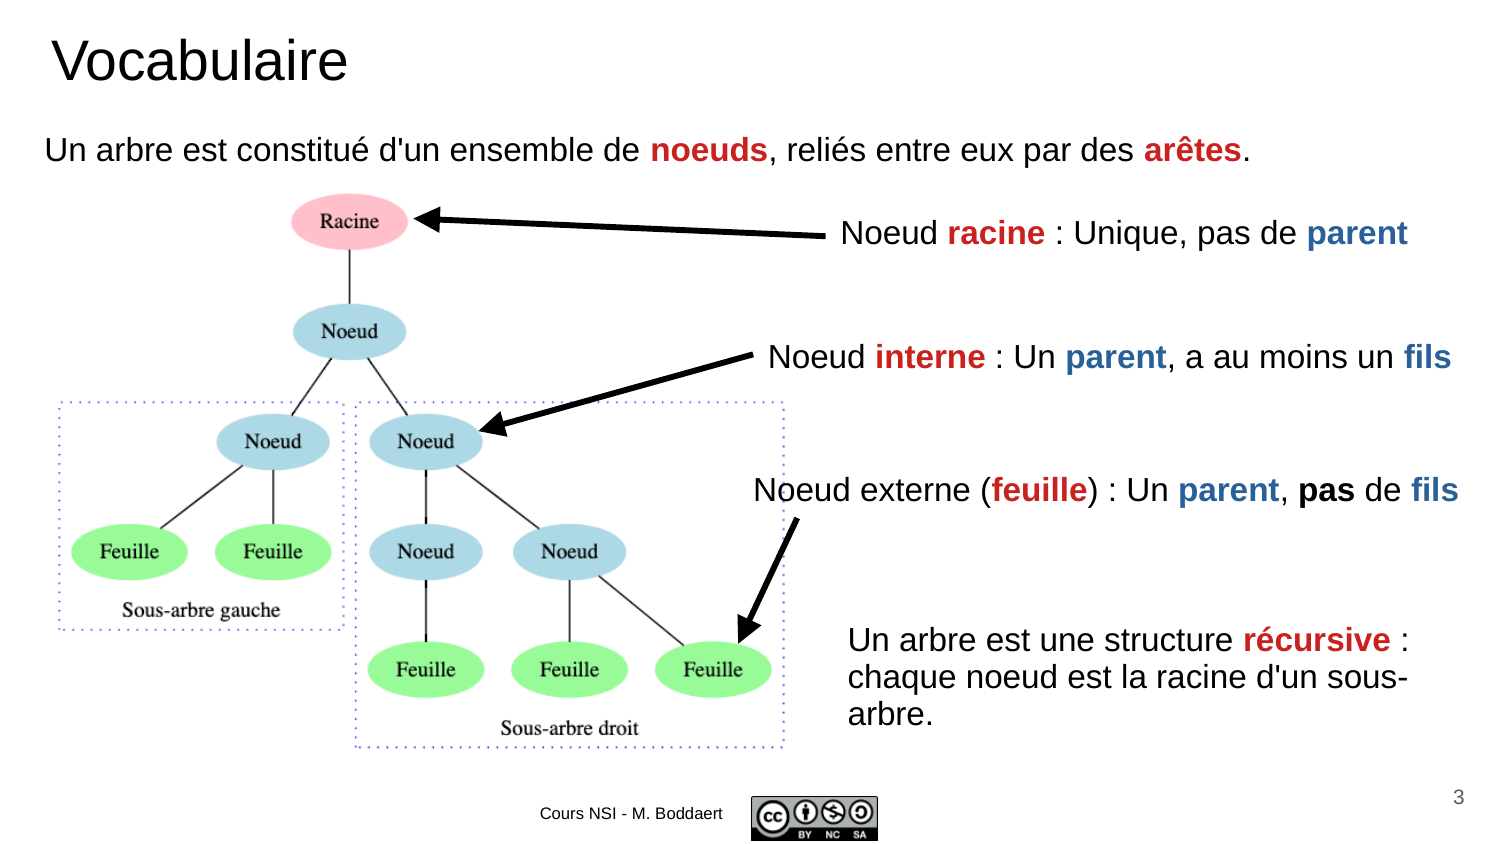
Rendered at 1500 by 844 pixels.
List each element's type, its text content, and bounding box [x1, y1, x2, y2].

slide_number <numéro> [1389, 764, 1480, 830]
text_box Noeud interne : Un parent, a au moins un fils [753, 331, 1472, 385]
text_box Un arbre est constitué d'un ensemble de noeuds, reliés entre eux par des arêtes. [29, 120, 1477, 207]
text_box Noeud externe (feuille) : Un parent, pas de fils [738, 464, 1484, 518]
text_box Noeud racine : Unique, pas de parent [825, 207, 1425, 261]
picture [751, 796, 878, 841]
picture [41, 188, 802, 766]
text_box Un arbre est une structure récursive : chaque noeud est la racine d'un sous-arbre. [832, 614, 1459, 746]
title Vocabulaire [51, 13, 1449, 108]
